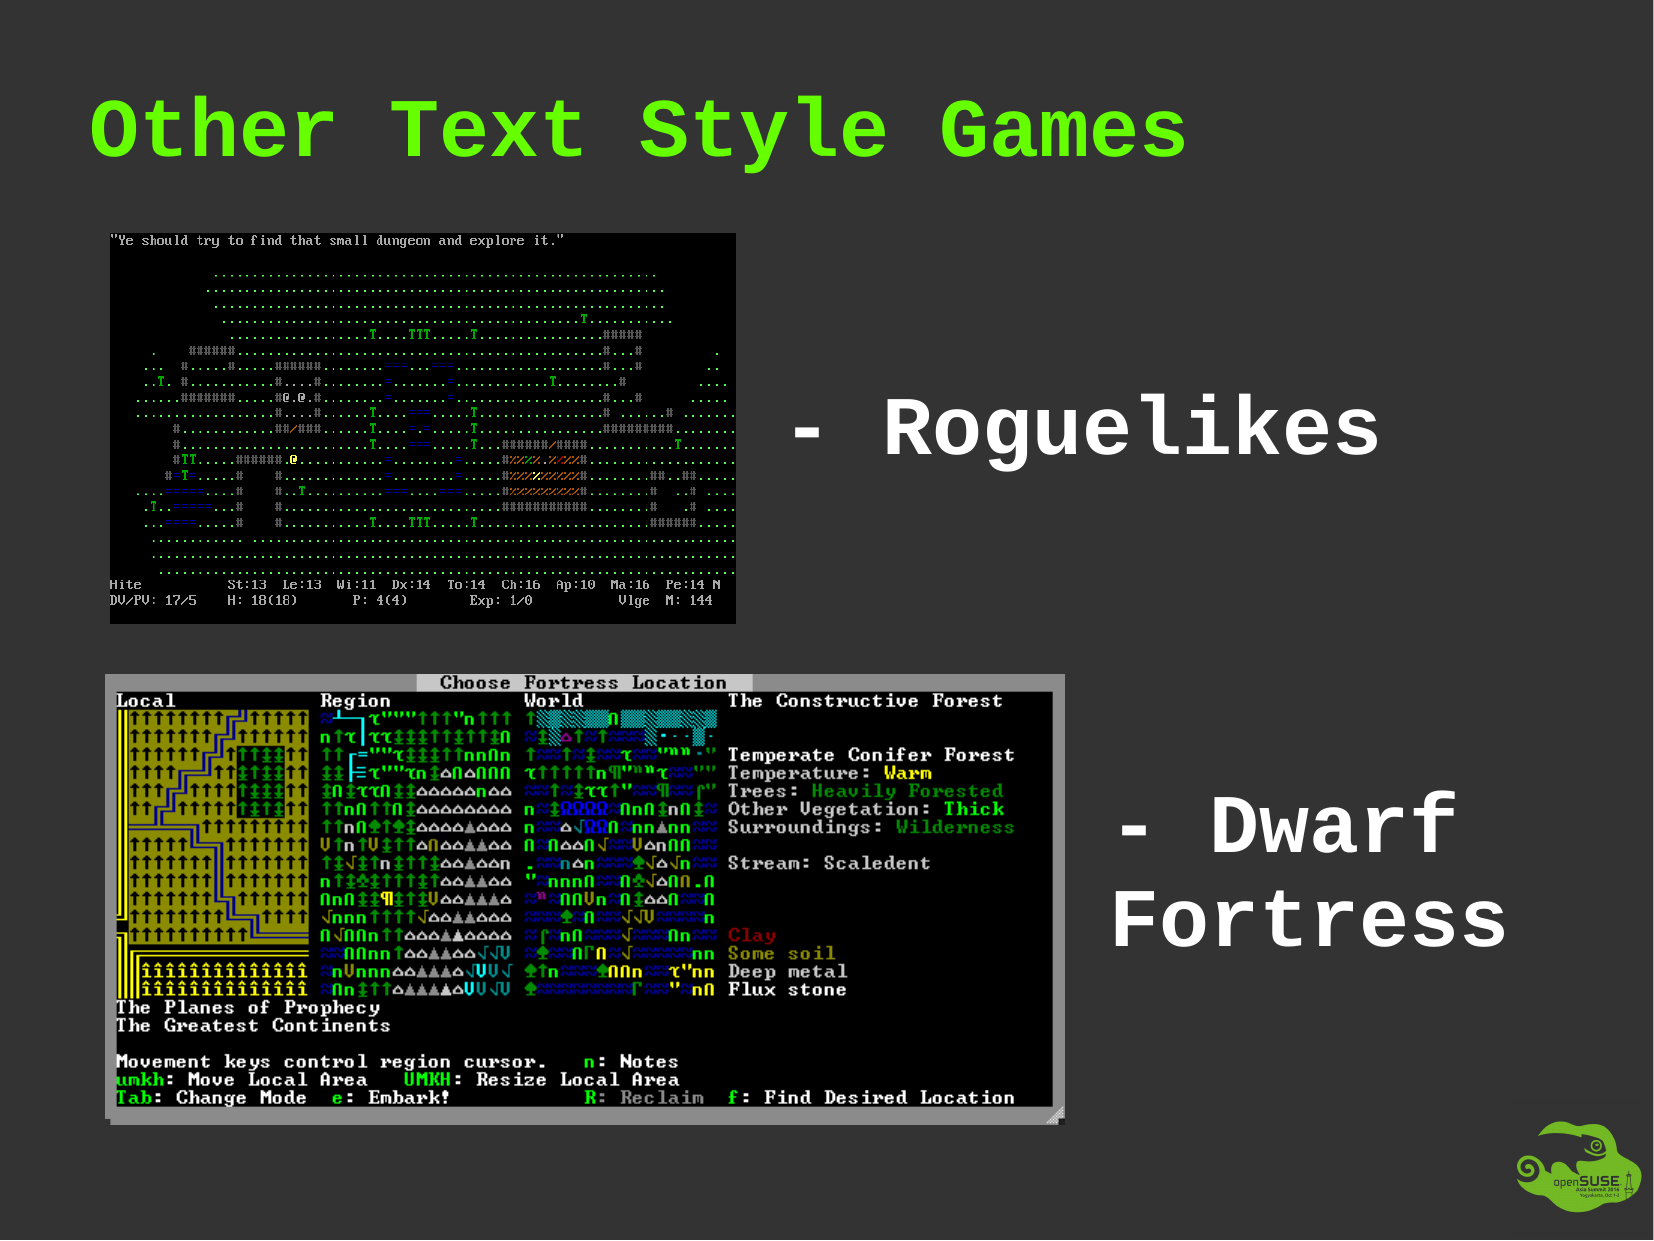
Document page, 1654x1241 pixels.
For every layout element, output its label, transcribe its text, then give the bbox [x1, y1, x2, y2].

picture [105, 674, 1065, 1126]
text_box Other Text Style Games [75, 80, 1441, 211]
text_box - Dwarf Fortress [1095, 775, 1636, 991]
picture [1511, 1098, 1647, 1235]
text_box - Roguelikes [768, 377, 1423, 513]
picture [110, 233, 736, 624]
